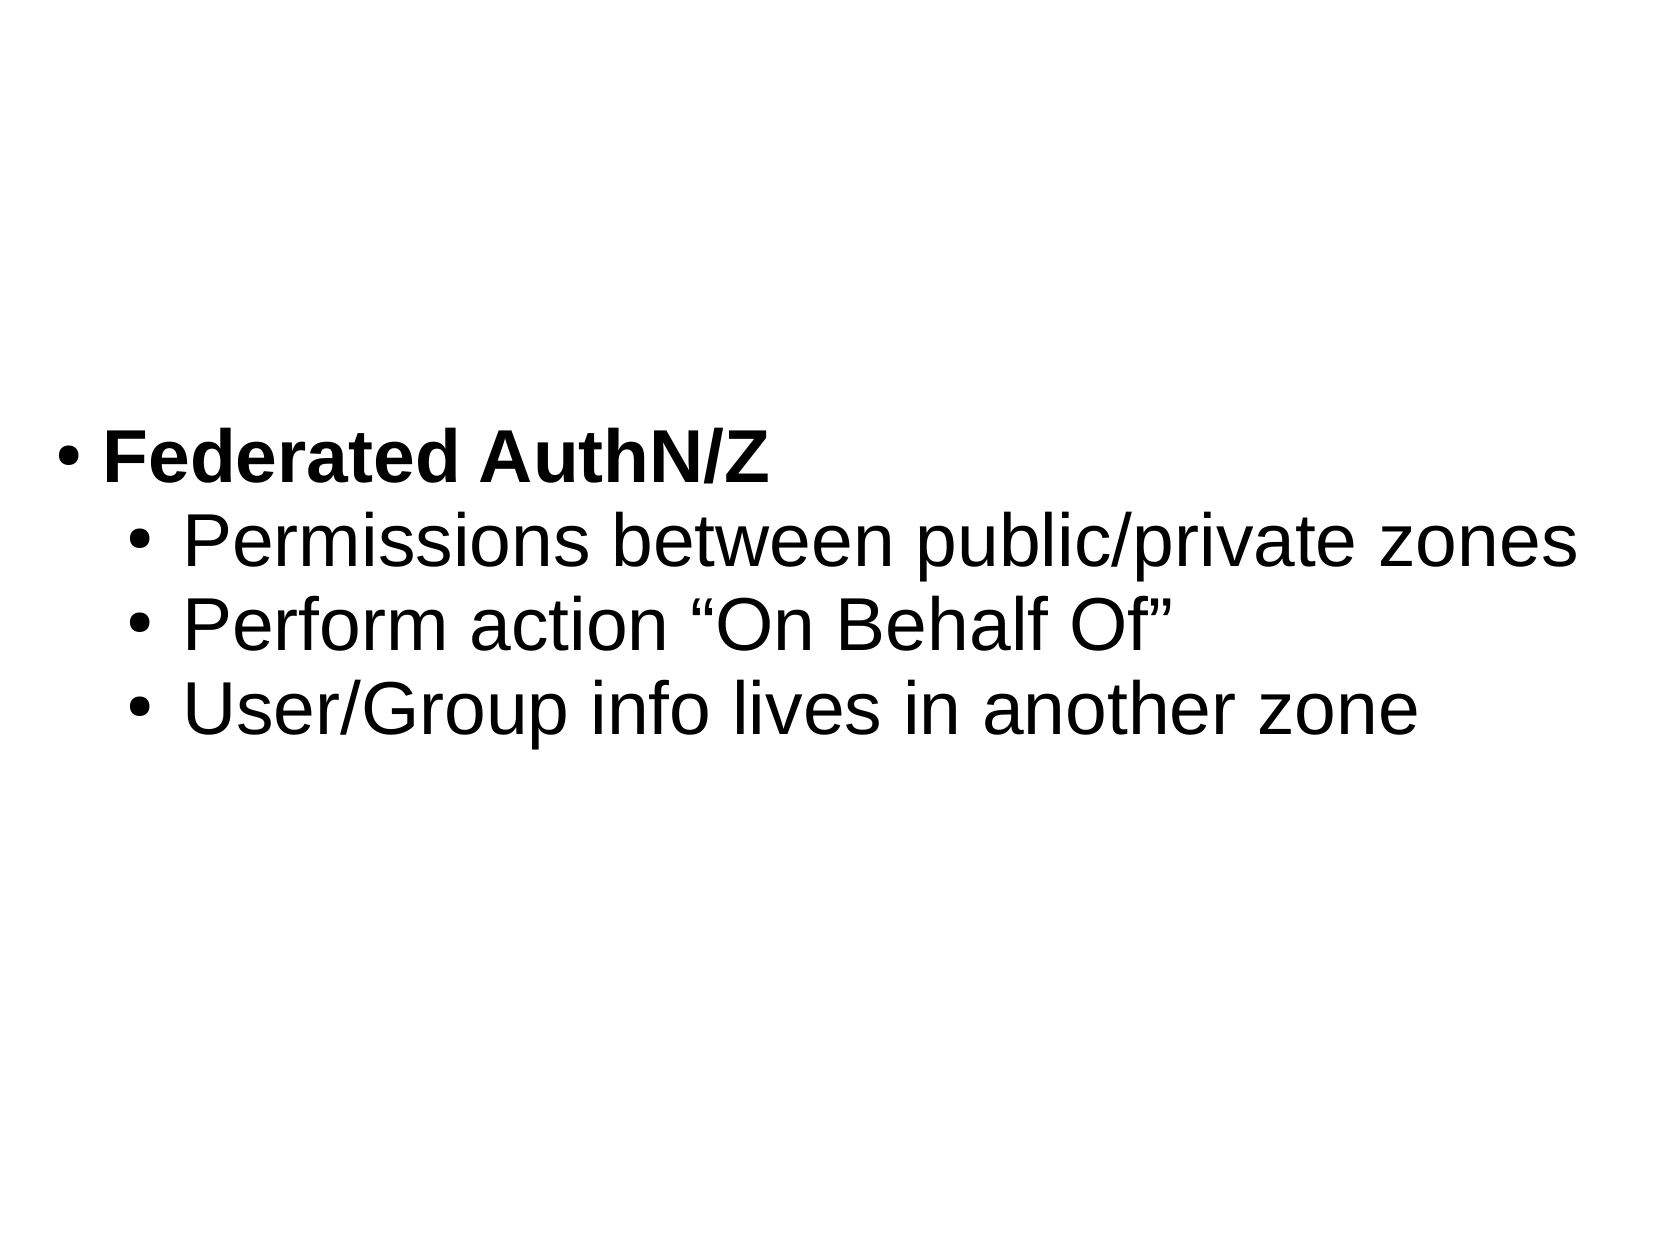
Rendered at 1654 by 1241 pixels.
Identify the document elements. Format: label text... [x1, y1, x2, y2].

text_box Federated AuthN/Z Permissions between public/private zones Perform action “On Behalf Of” User/Group info lives in another zone [40, 407, 1595, 759]
